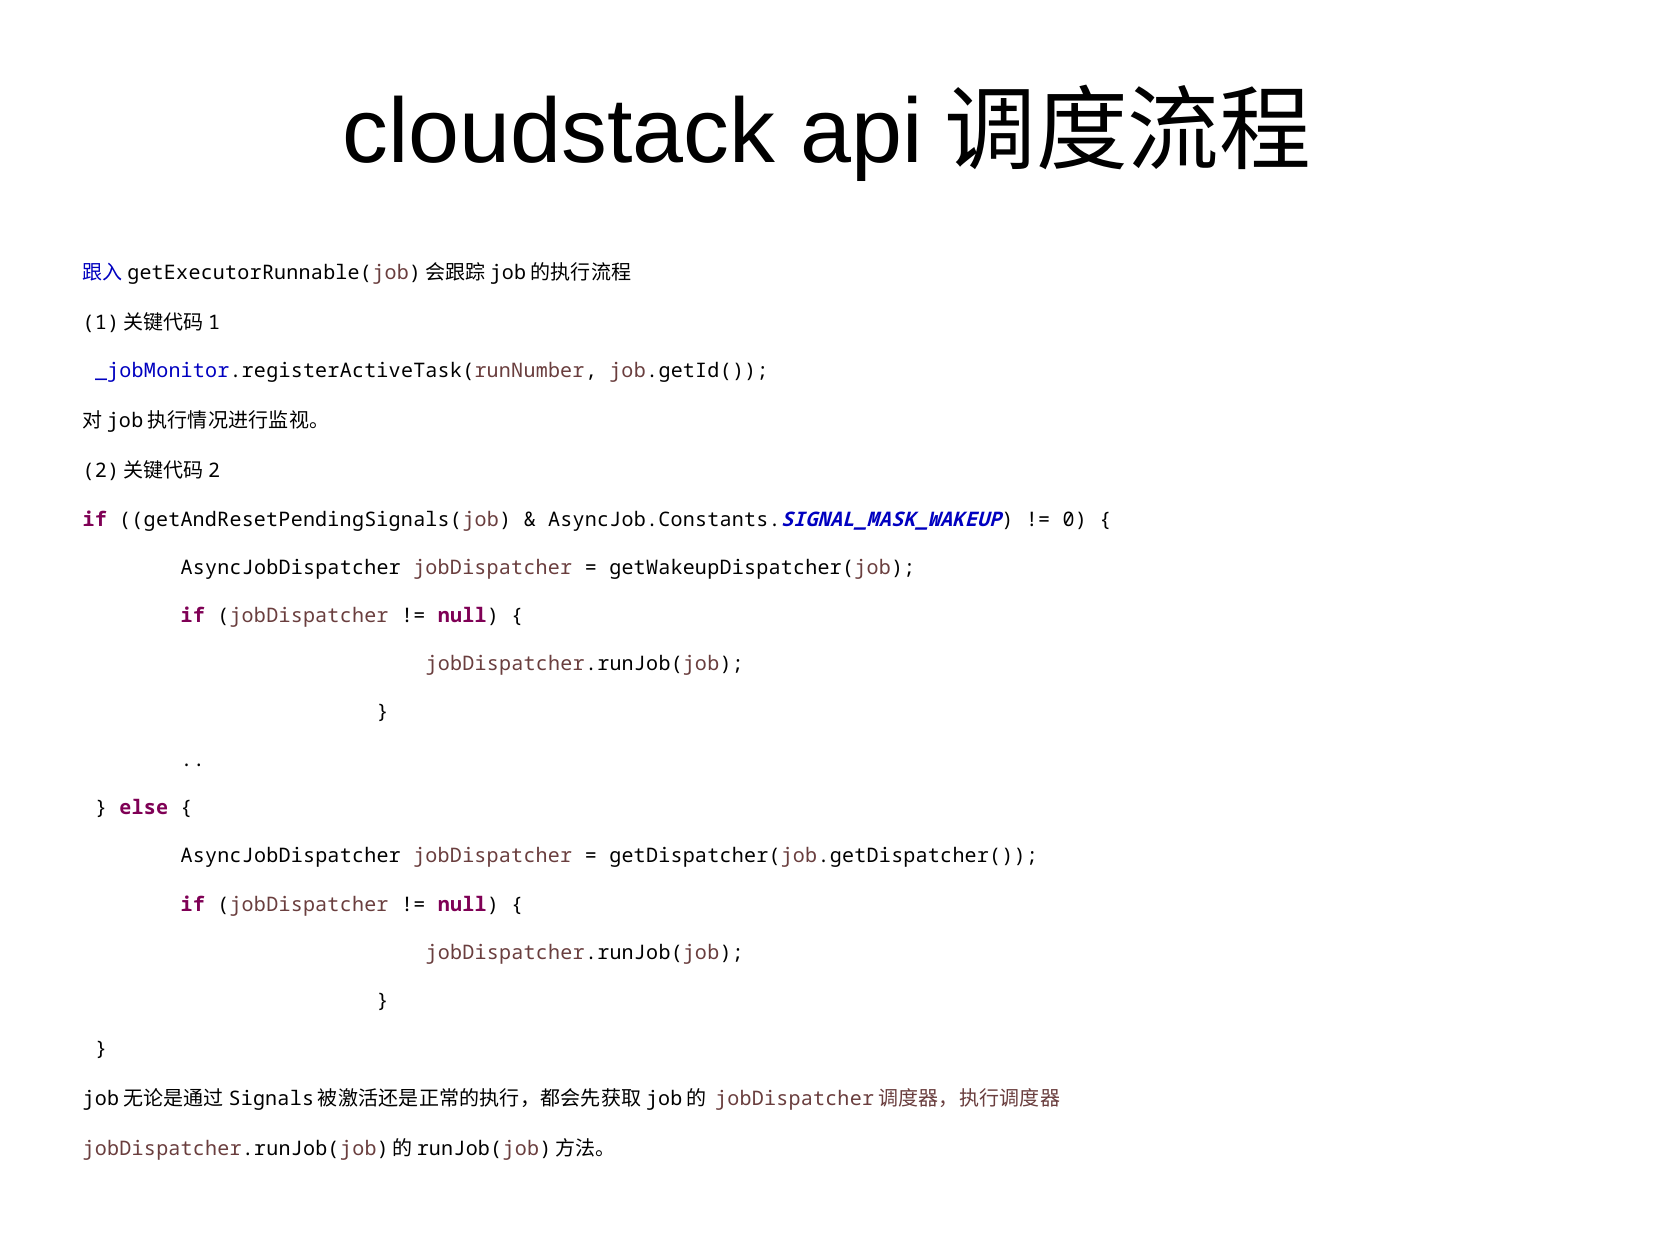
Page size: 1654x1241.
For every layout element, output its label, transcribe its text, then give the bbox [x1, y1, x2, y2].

list 跟入getExecutorRunnable(job)会跟踪job的执行流程 (1)关键代码1 _jobMonitor.registerActiveTask(runNumber, job.getId()); 对job执行情况进行监视。 (2)关键代码2 if ((getAndResetPendingSignals(job) & AsyncJob.Constants.SIGNAL_MASK_WAKEUP) != 0) { AsyncJobDispatcher jobDispatcher = getWakeupDispatcher(job); if (jobDispatcher != null) { jobDispatcher.runJob(job); } .. } else { AsyncJobDispatcher jobDispatcher = getDispatcher(job.getDispatcher()); if (jobDispatcher != null) { jobDispatcher.runJob(job); } } job无论是通过Signals被激活还是正常的执行，都会先获取job的 jobDispatcher调度器，执行调度器 jobDispatcher.runJob(job)的runJob(job)方法。 [82, 256, 1571, 1171]
title cloudstack api调度流程 [82, 49, 1571, 196]
